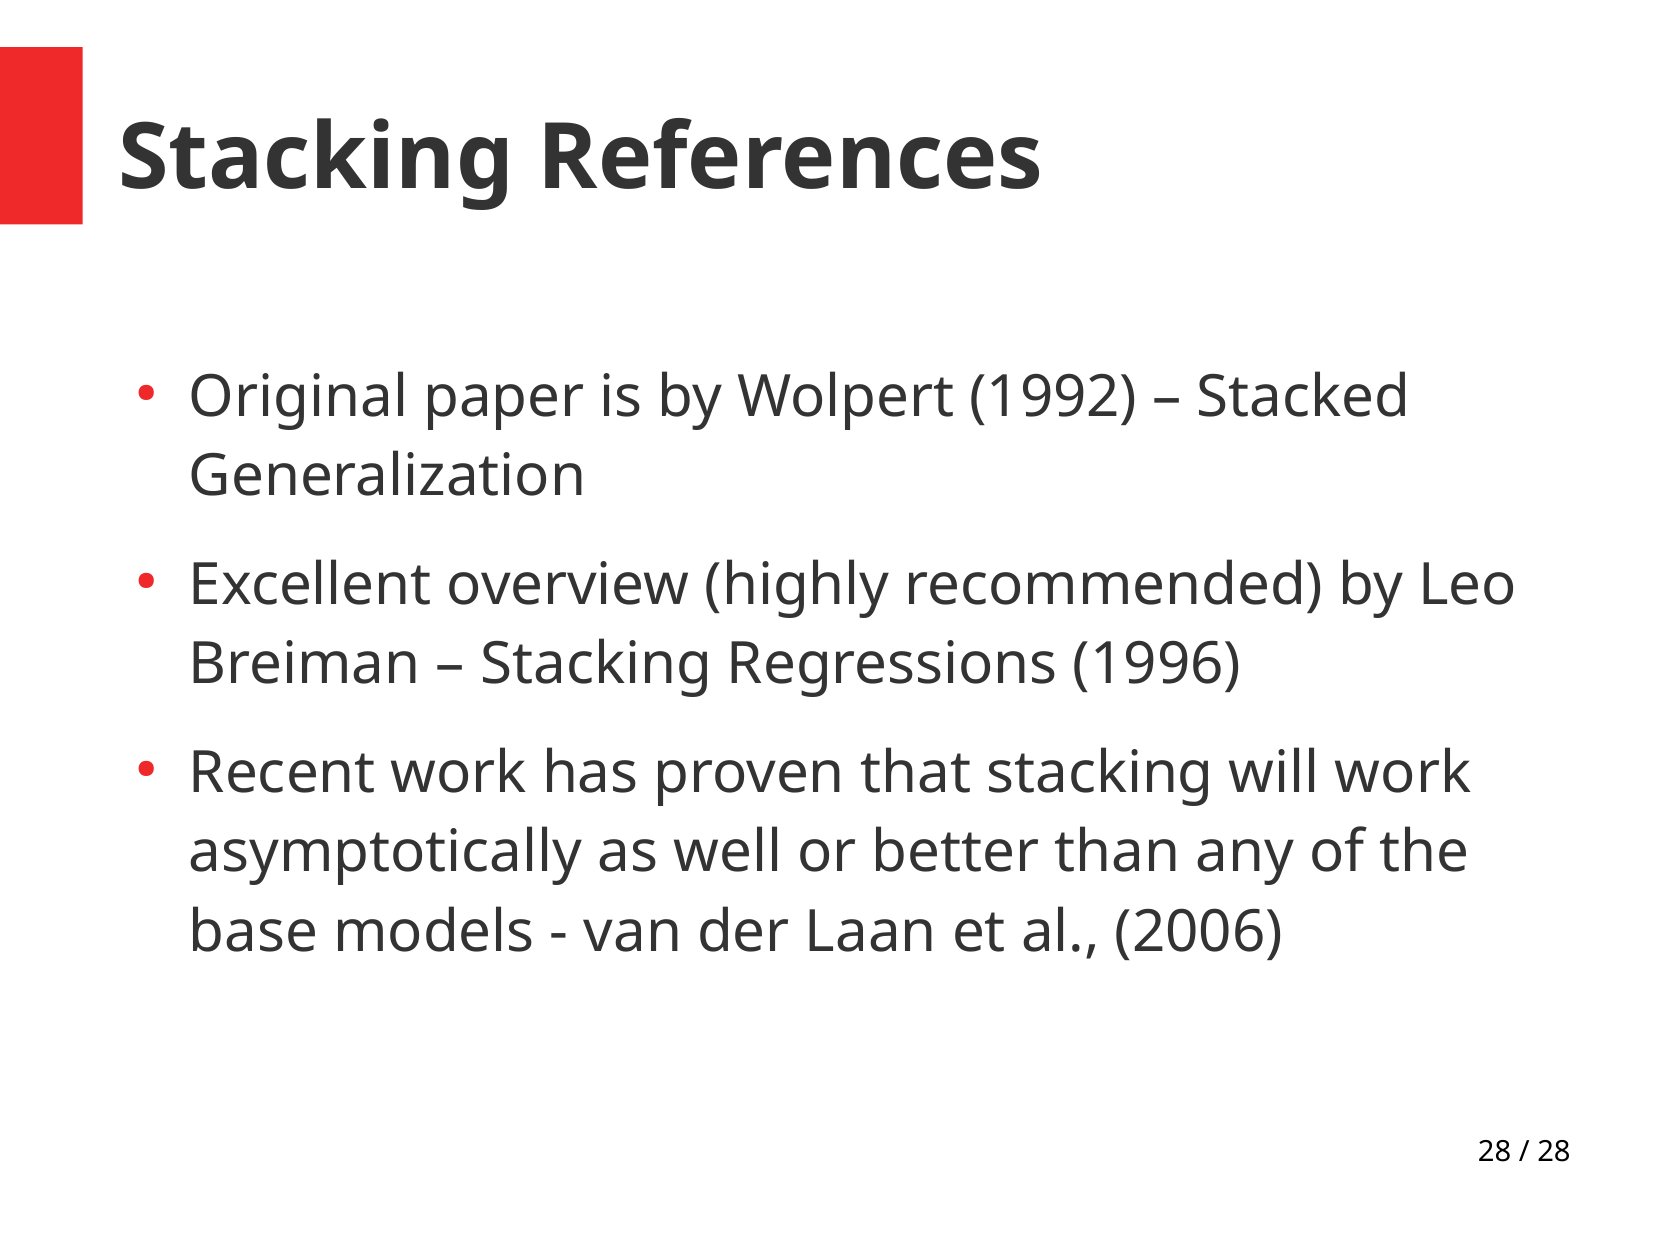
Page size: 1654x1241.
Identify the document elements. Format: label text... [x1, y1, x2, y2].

title Stacking References [118, 49, 1571, 257]
list Original paper is by Wolpert (1992) – Stacked Generalization Excellent overview (highly recommended) by Leo Breiman – Stacking Regressions (1996) Recent work has proven that stacking will work asymptotically as well or better than any of the base models - van der Laan et al., (2006) [118, 354, 1536, 1074]
